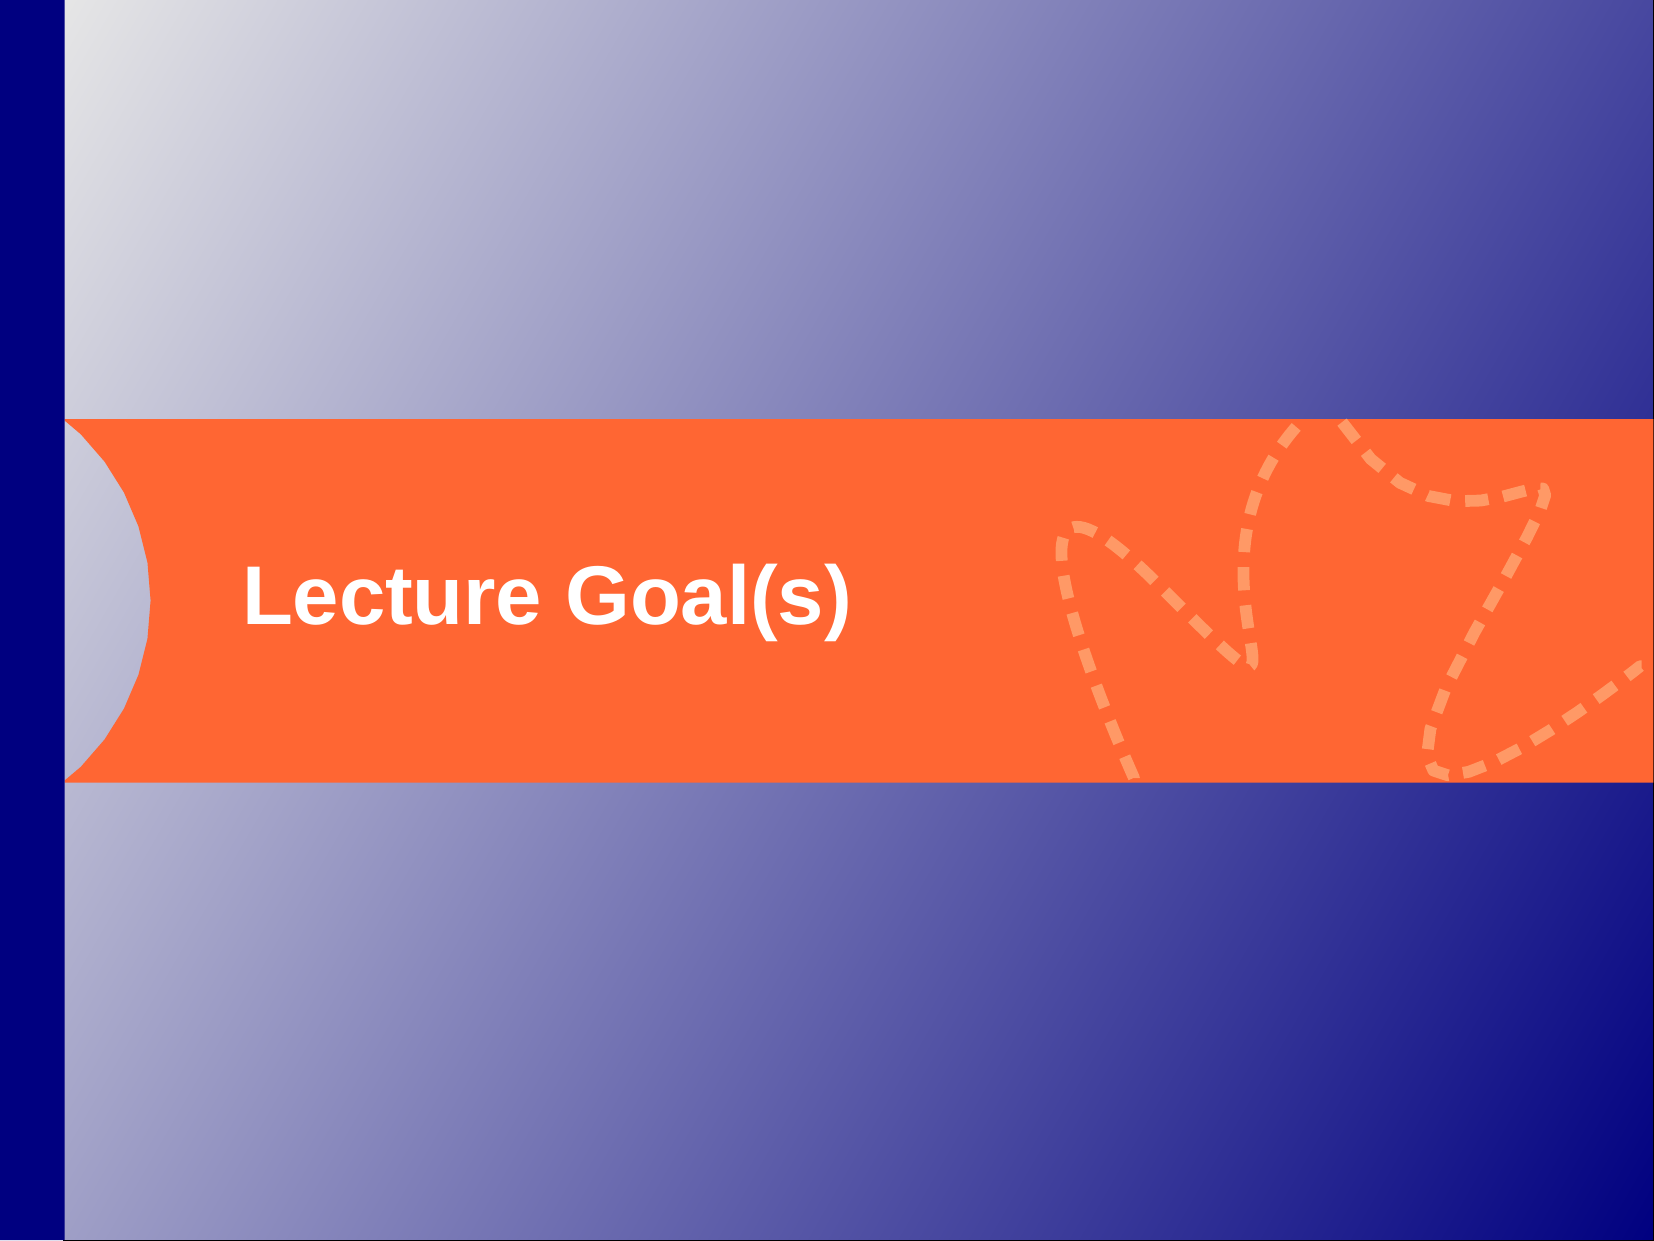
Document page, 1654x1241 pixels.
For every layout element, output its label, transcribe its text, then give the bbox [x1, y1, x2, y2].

title Lecture Goal(s) [242, 474, 1111, 727]
